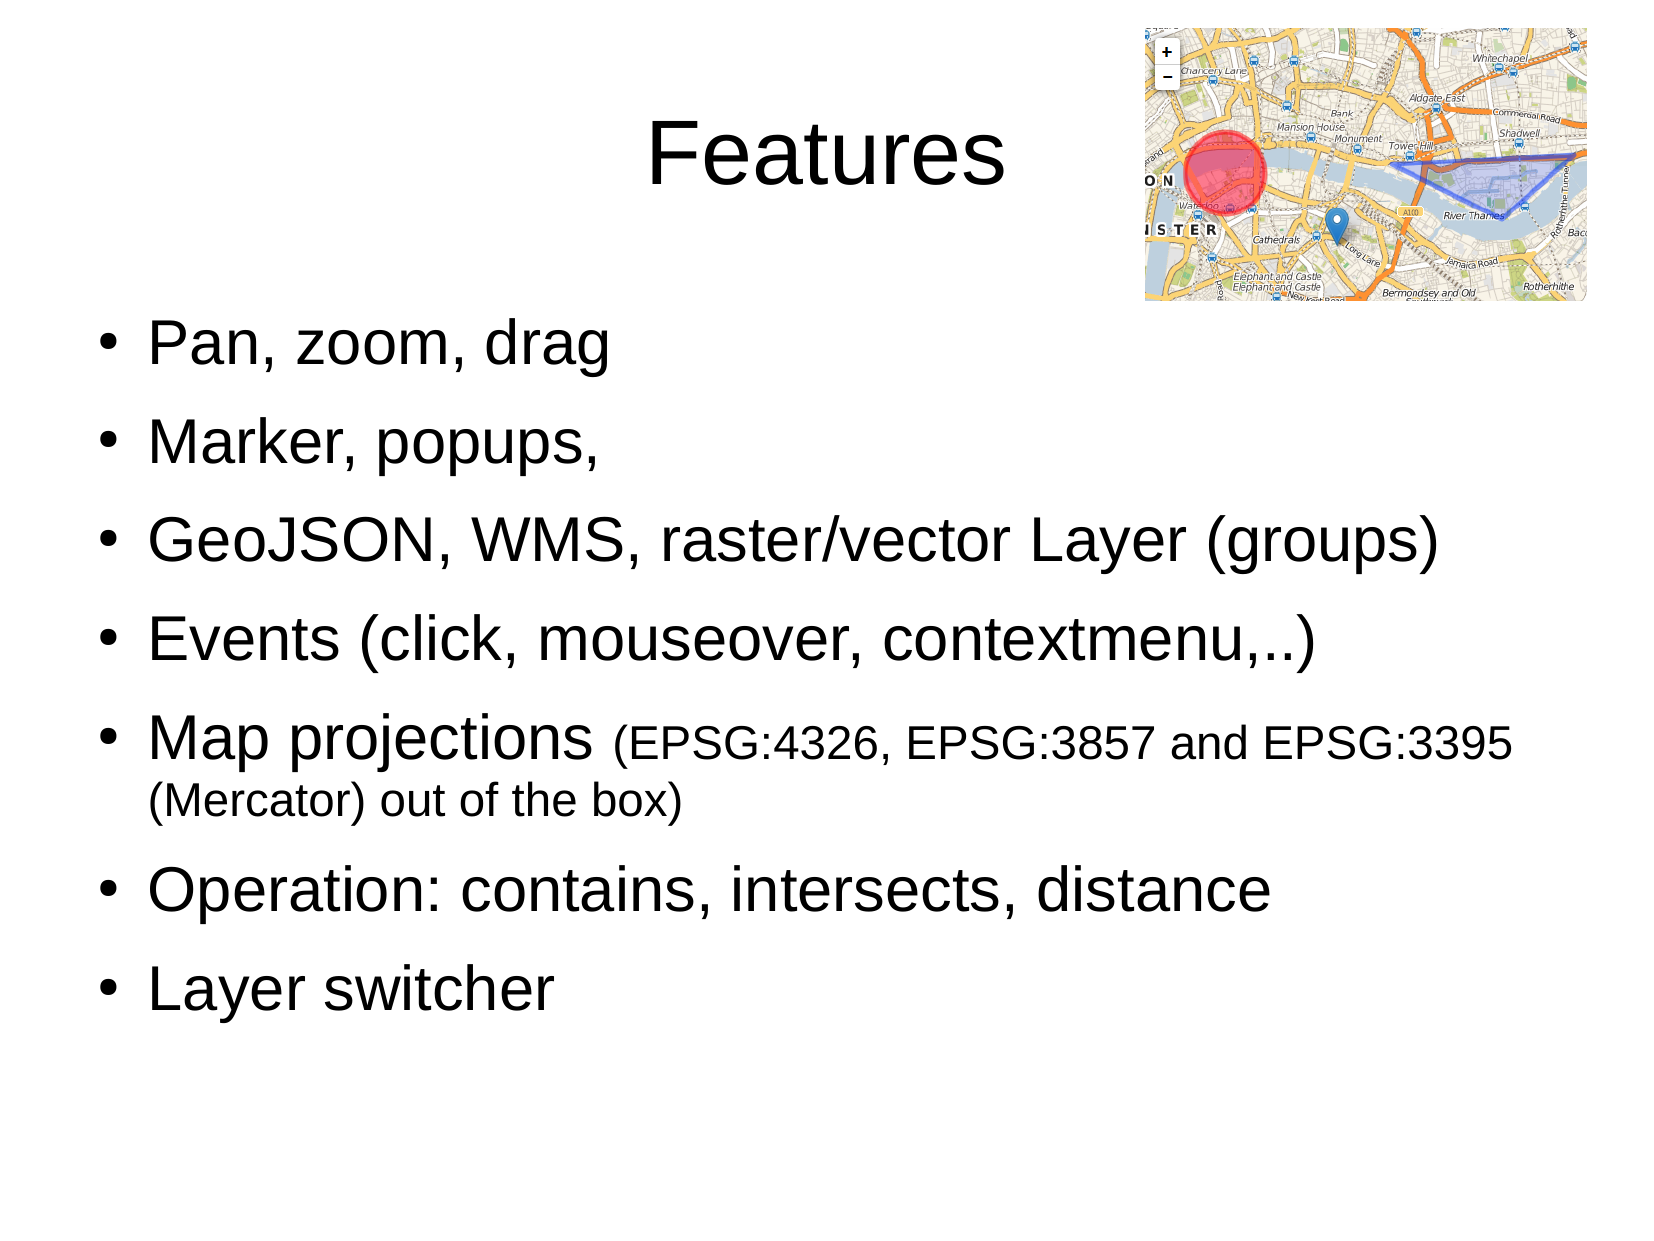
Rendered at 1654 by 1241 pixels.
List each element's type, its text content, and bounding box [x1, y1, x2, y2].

title Features [82, 49, 1145, 257]
list Pan, zoom, drag Marker, popups, GeoJSON, WMS, raster/vector Layer (groups) Events (click, mouseover, contextmenu,..) Map projections (EPSG:4326, EPSG:3857 and EPSG:3395 (Mercator) out of the box) Operation: contains, intersects, distance Layer switcher [80, 307, 1536, 1027]
picture [1145, 23, 1587, 301]
